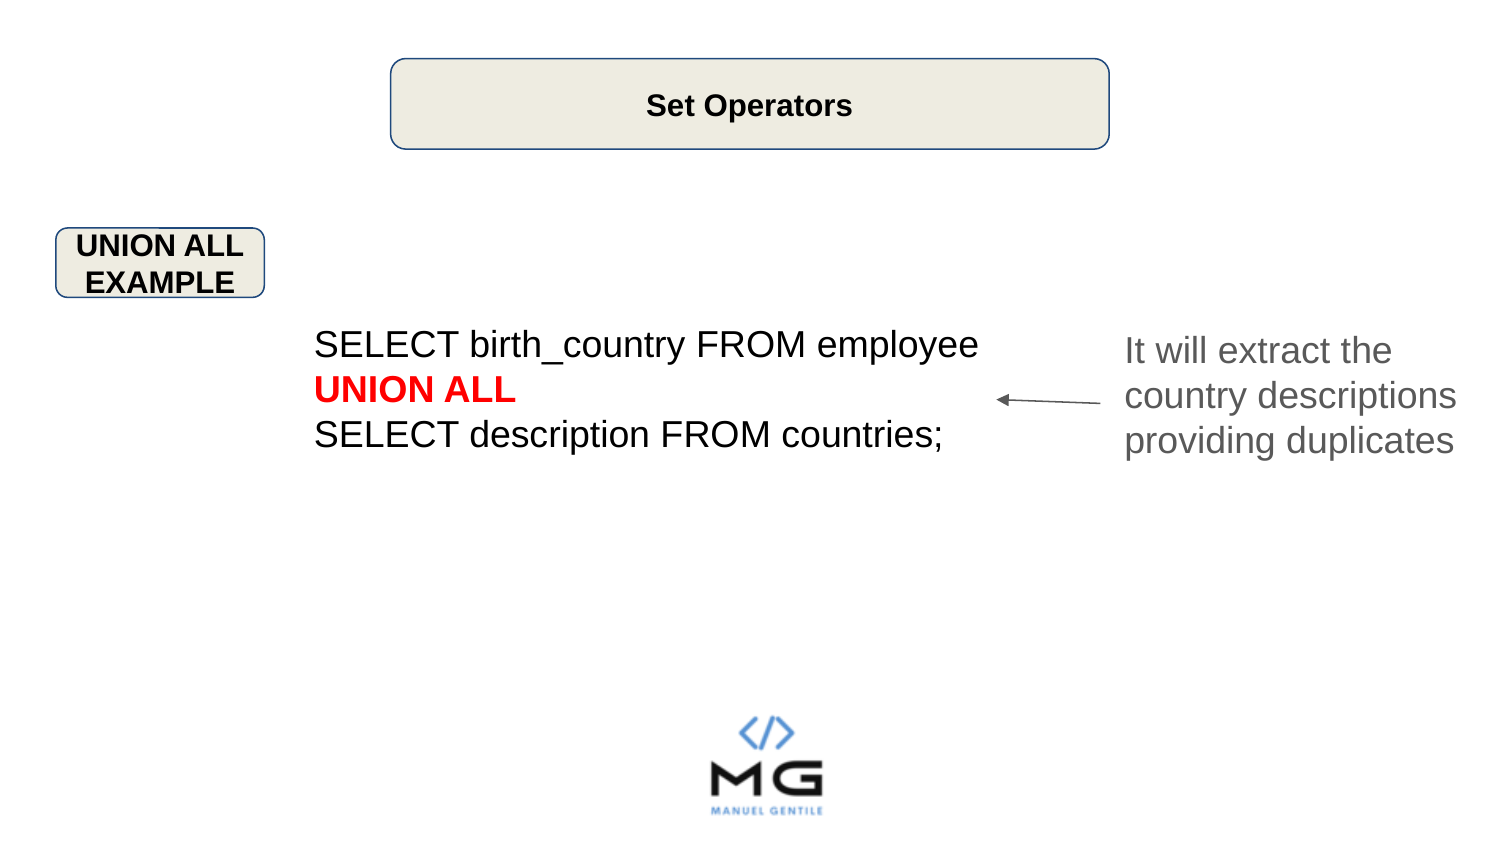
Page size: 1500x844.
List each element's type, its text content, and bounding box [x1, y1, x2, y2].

text_box SELECT birth_country FROM employee UNION ALL SELECT description FROM countries; [298, 305, 1066, 473]
picture [688, 687, 846, 844]
text_box UNION ALL EXAMPLE [55, 227, 265, 298]
text_box It will extract the country descriptions providing duplicates [1109, 310, 1478, 454]
text_box Set Operators [390, 58, 1110, 150]
